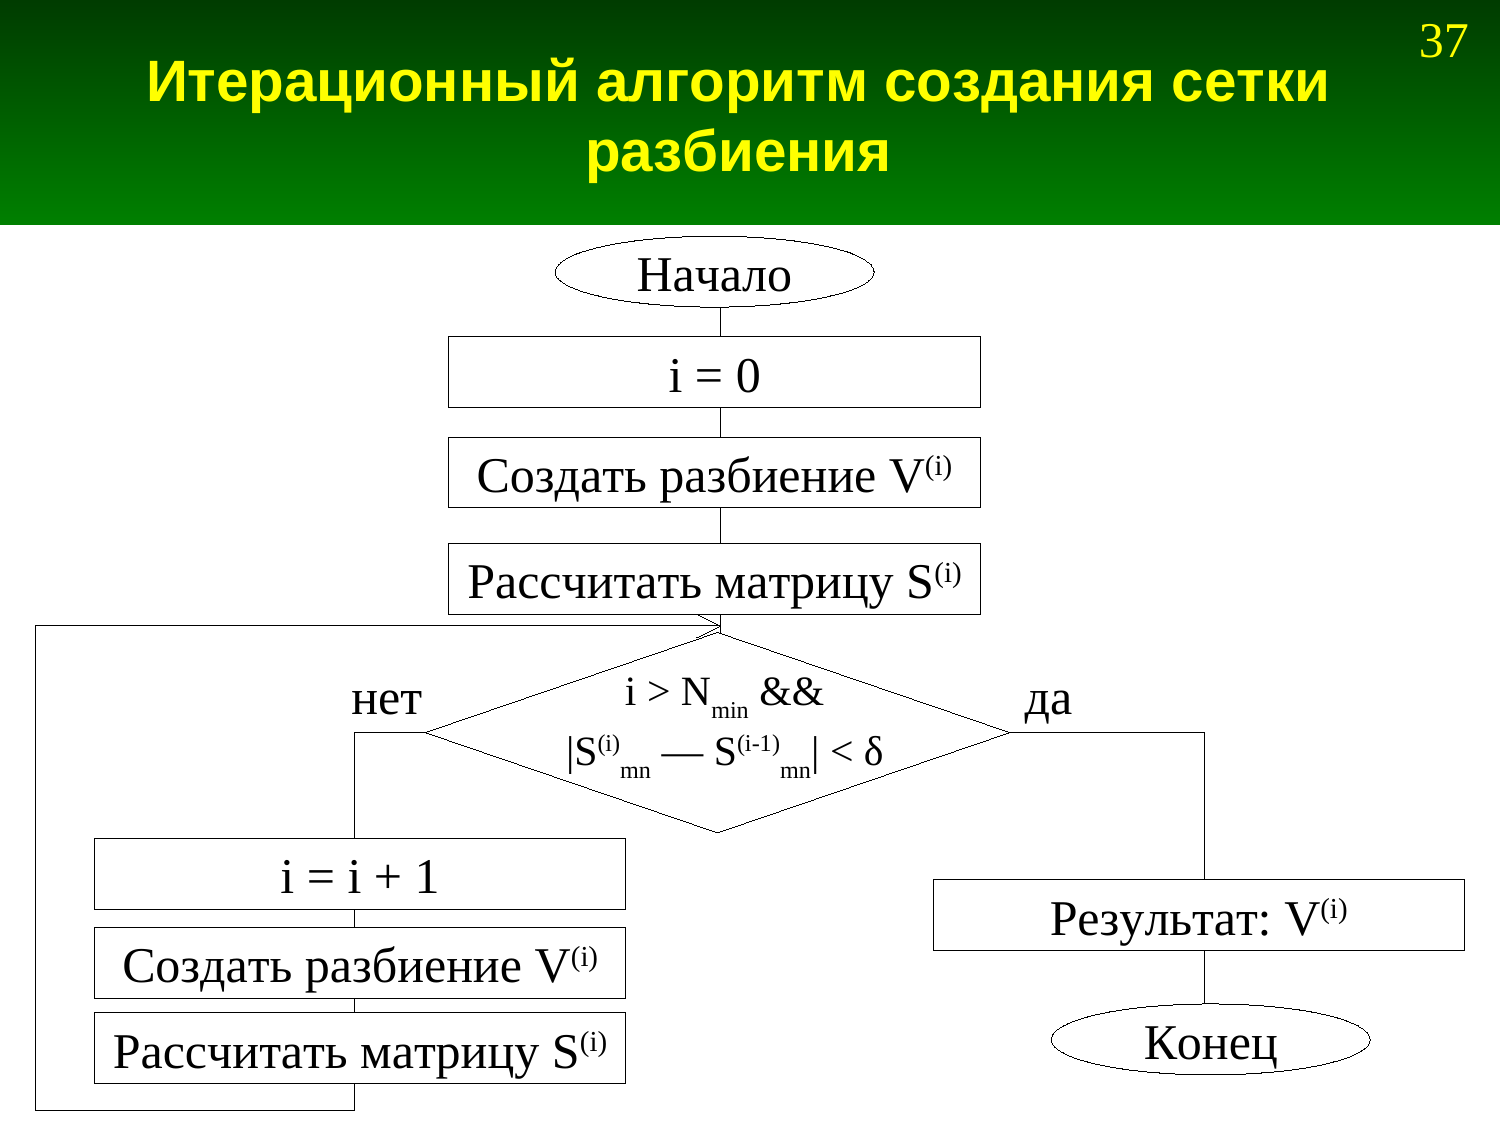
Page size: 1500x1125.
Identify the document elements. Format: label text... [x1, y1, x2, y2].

text_box Создать разбиение V(i) [94, 927, 626, 999]
text_box Результат: V(i) [933, 879, 1465, 951]
text_box Рассчитать матрицу S(i) [94, 1012, 626, 1084]
text_box i = i + 1 [94, 838, 626, 910]
text_box [930, 705, 1009, 760]
text_box i > Nmin && |S(i)mn — S(i-1)mn| < δ [519, 655, 930, 816]
text_box i = 0 [448, 336, 981, 408]
title Итерационный алгоритм создания сетки разбиения [88, 18, 1389, 207]
text_box нет [336, 657, 438, 733]
text_box да [1009, 657, 1088, 733]
text_box Создать разбиение V(i) [448, 437, 981, 508]
text_box [651, 632, 784, 655]
text_box Конец [1051, 1003, 1371, 1075]
text_box Начало [555, 236, 875, 308]
text_box [426, 700, 519, 765]
text_box [668, 816, 767, 833]
text_box Рассчитать матрицу S(i) [448, 543, 981, 615]
